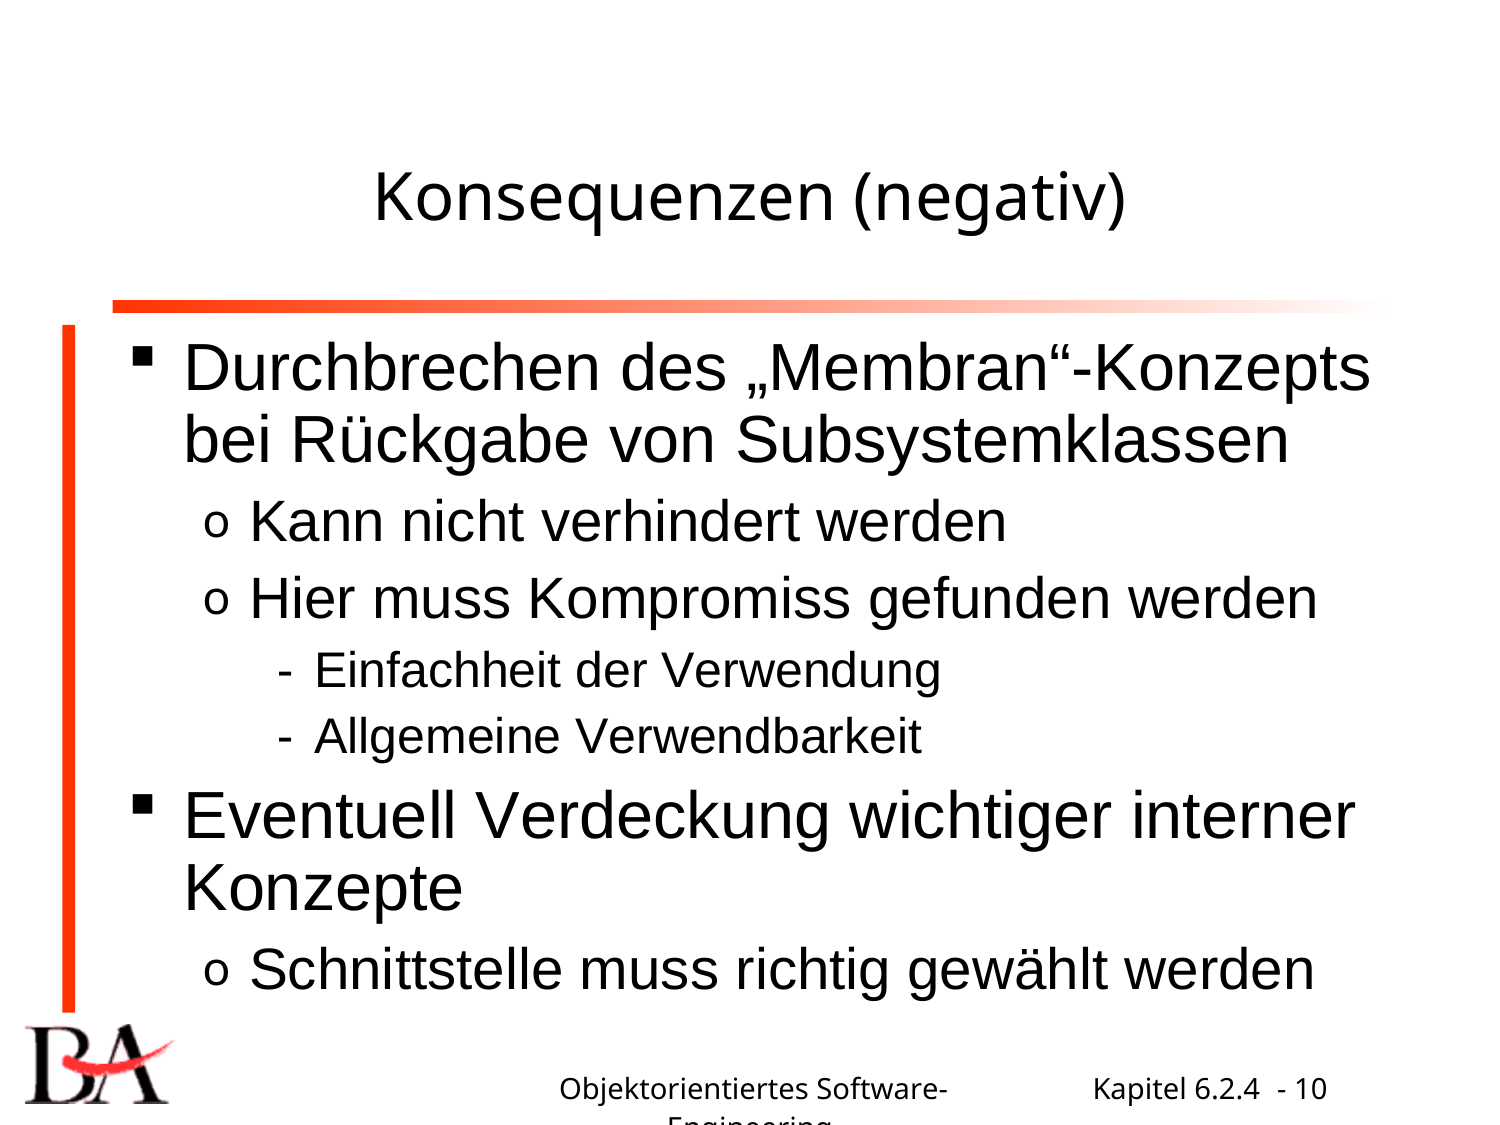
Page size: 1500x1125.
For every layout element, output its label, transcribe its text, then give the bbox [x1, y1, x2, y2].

title Konsequenzen (negativ) [112, 99, 1388, 288]
list Durchbrechen des „Membran“-Konzepts bei Rückgabe von Subsystemklassen Kann nicht verhindert werden Hier muss Kompromiss gefunden werden Einfachheit der Verwendung Allgemeine Verwendbarkeit Eventuell Verdeckung wichtiger interner Konzepte Schnittstelle muss richtig gewählt werden [112, 324, 1388, 1082]
picture [24, 1024, 175, 1104]
